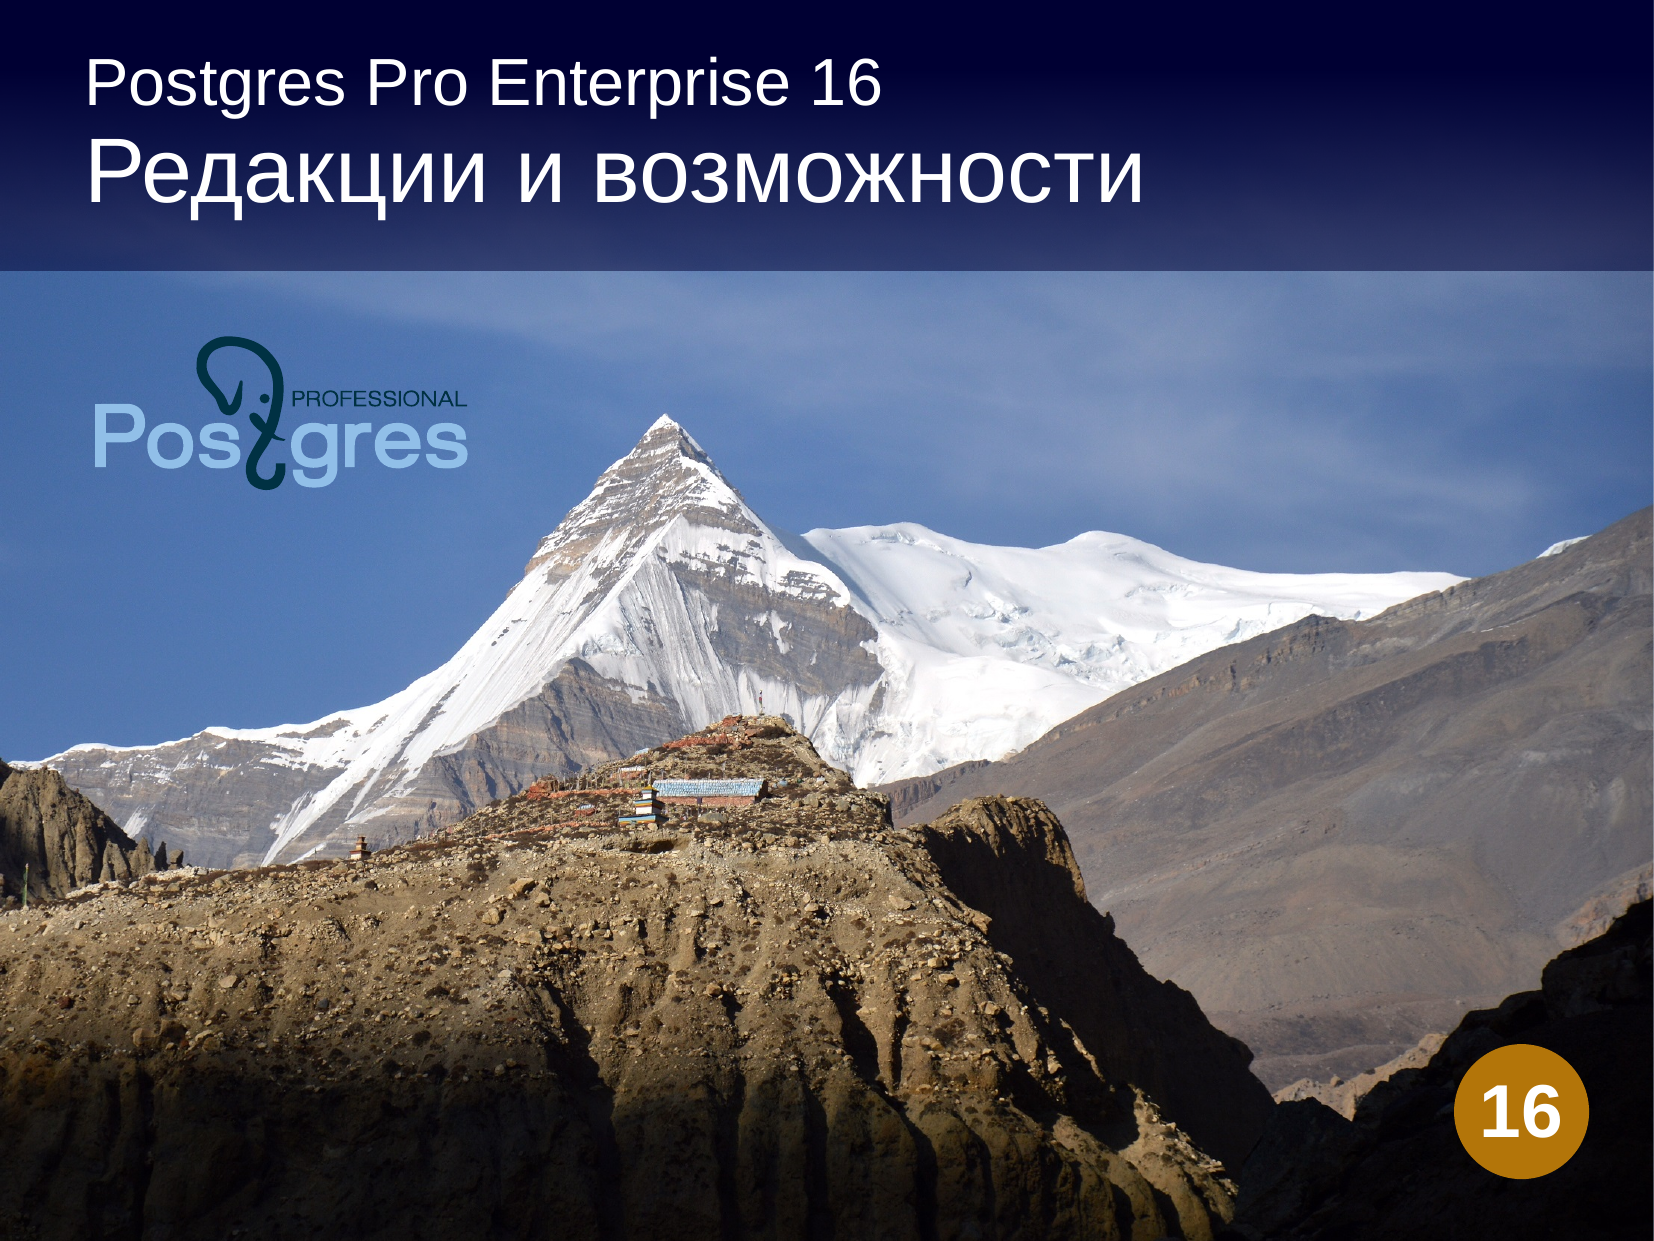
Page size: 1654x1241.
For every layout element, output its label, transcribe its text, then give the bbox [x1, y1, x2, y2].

picture [0, 271, 1654, 1241]
title Postgres Pro Enterprise 16 Редакции и возможности [84, 44, 1636, 251]
text_box 16 [1454, 1044, 1590, 1180]
